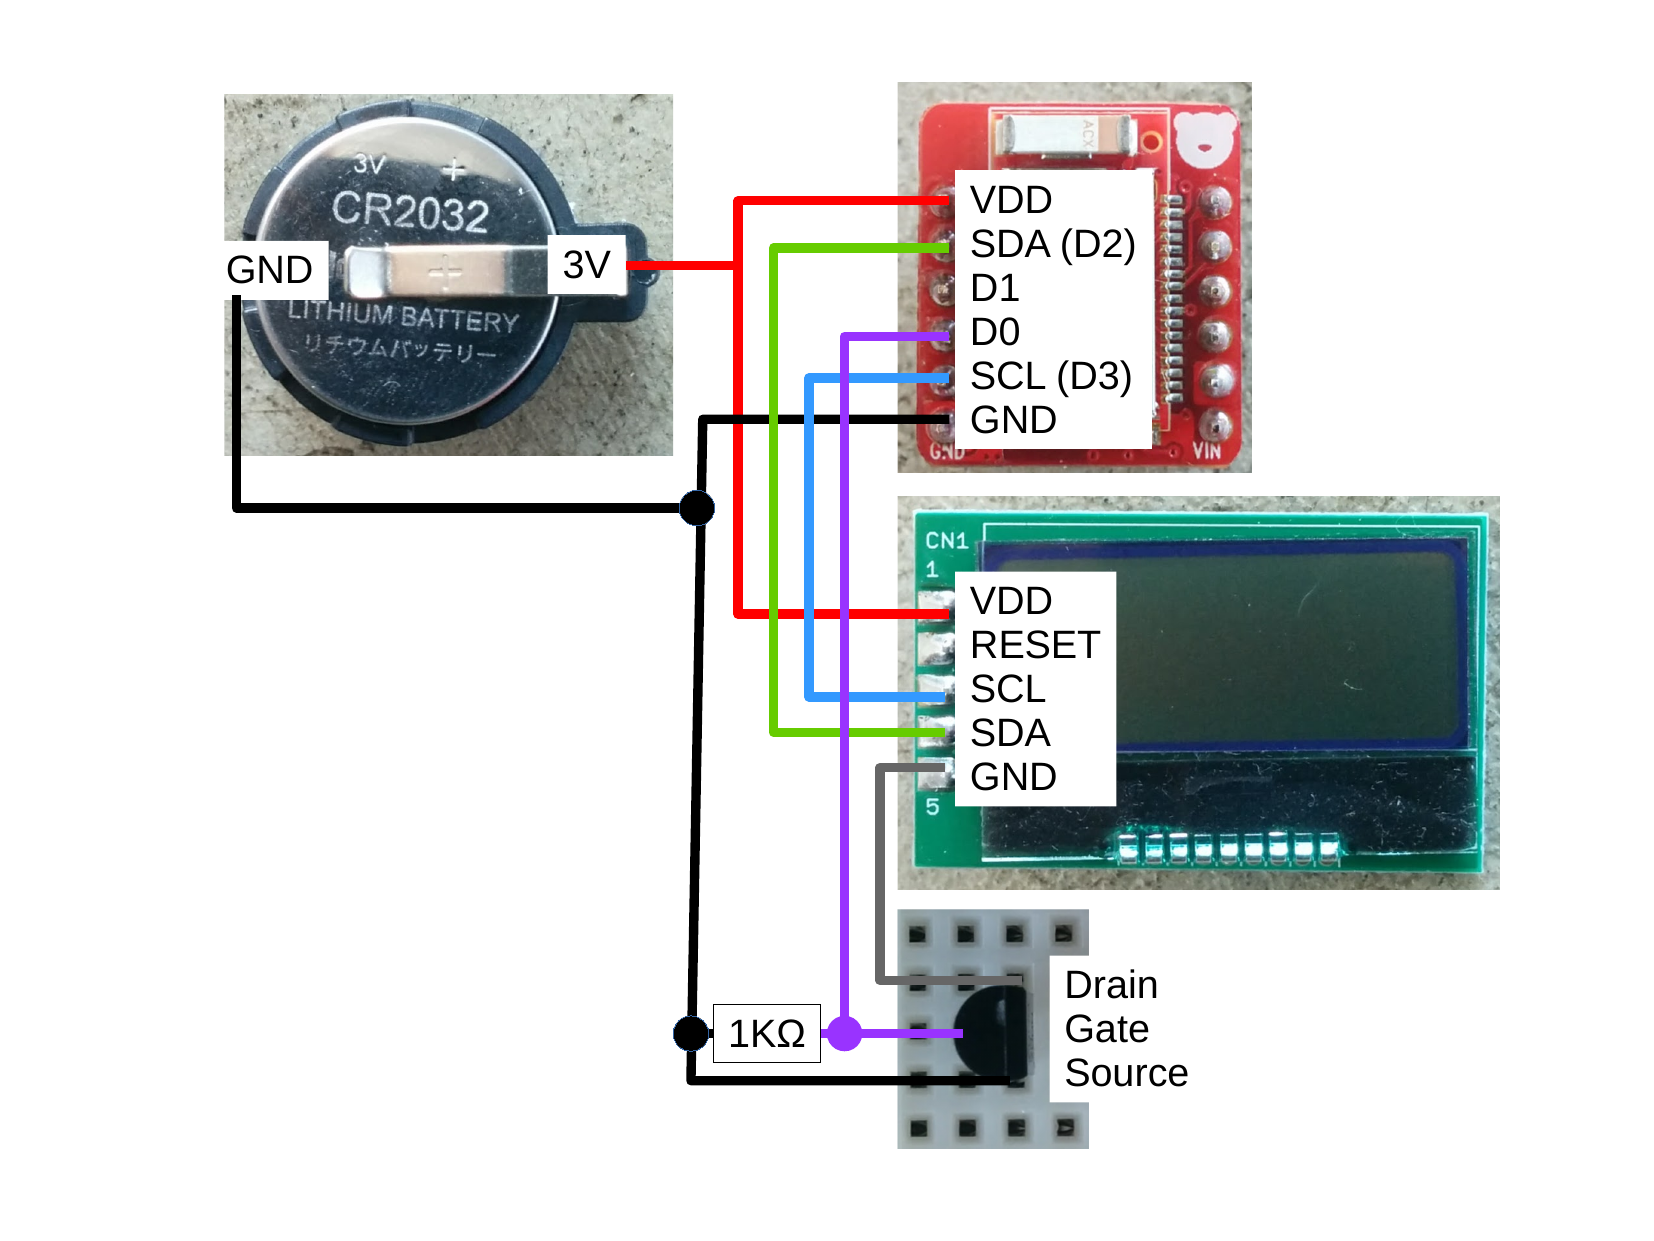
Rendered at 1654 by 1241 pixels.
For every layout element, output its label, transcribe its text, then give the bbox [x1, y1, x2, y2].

text_box [673, 1015, 709, 1052]
picture [897, 82, 1252, 473]
text_box VDD SDA (D2) D1 D0 SCL (D3) GND [955, 170, 1152, 449]
text_box GND [211, 240, 329, 300]
text_box 1KΩ [713, 1004, 821, 1063]
text_box VDD RESET SCL SDA GND [955, 571, 1117, 807]
text_box 3V [547, 235, 626, 294]
text_box Drain Gate Source [1049, 955, 1205, 1103]
picture [224, 94, 674, 456]
picture [897, 909, 1089, 1149]
picture [224, 300, 232, 456]
text_box [826, 1015, 863, 1052]
picture [897, 496, 1501, 890]
text_box [679, 490, 715, 526]
